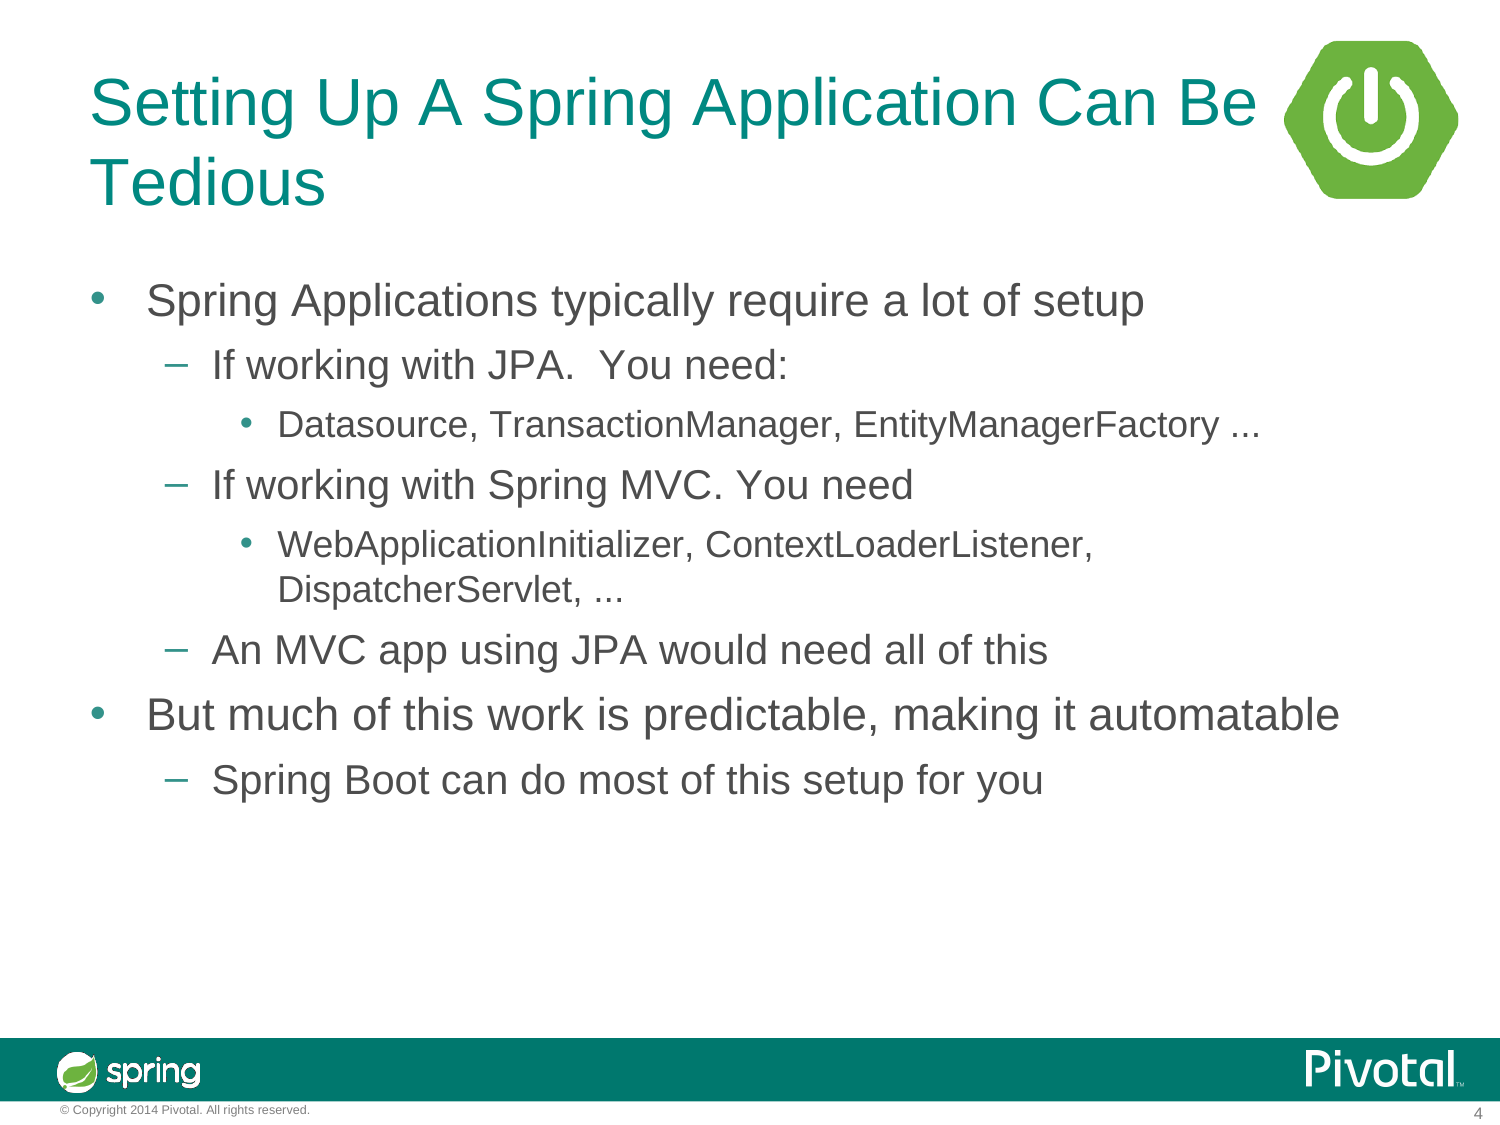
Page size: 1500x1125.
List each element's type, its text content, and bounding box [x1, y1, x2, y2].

title Setting Up A Spring Application Can Be Tedious [75, 45, 1280, 233]
list Spring Applications typically require a lot of setup If working with JPA. You need: Datasource, TransactionManager, EntityManagerFactory ... If working with Spring MVC. You need WebApplicationInitializer, ContextLoaderListener, DispatcherServlet, ... An MVC app using JPA would need all of this But much of this work is predictable, making it automatable Spring Boot can do most of this setup for you [75, 262, 1426, 1013]
picture [1279, 27, 1463, 211]
picture [32, 1041, 210, 1103]
picture [1306, 1050, 1464, 1087]
